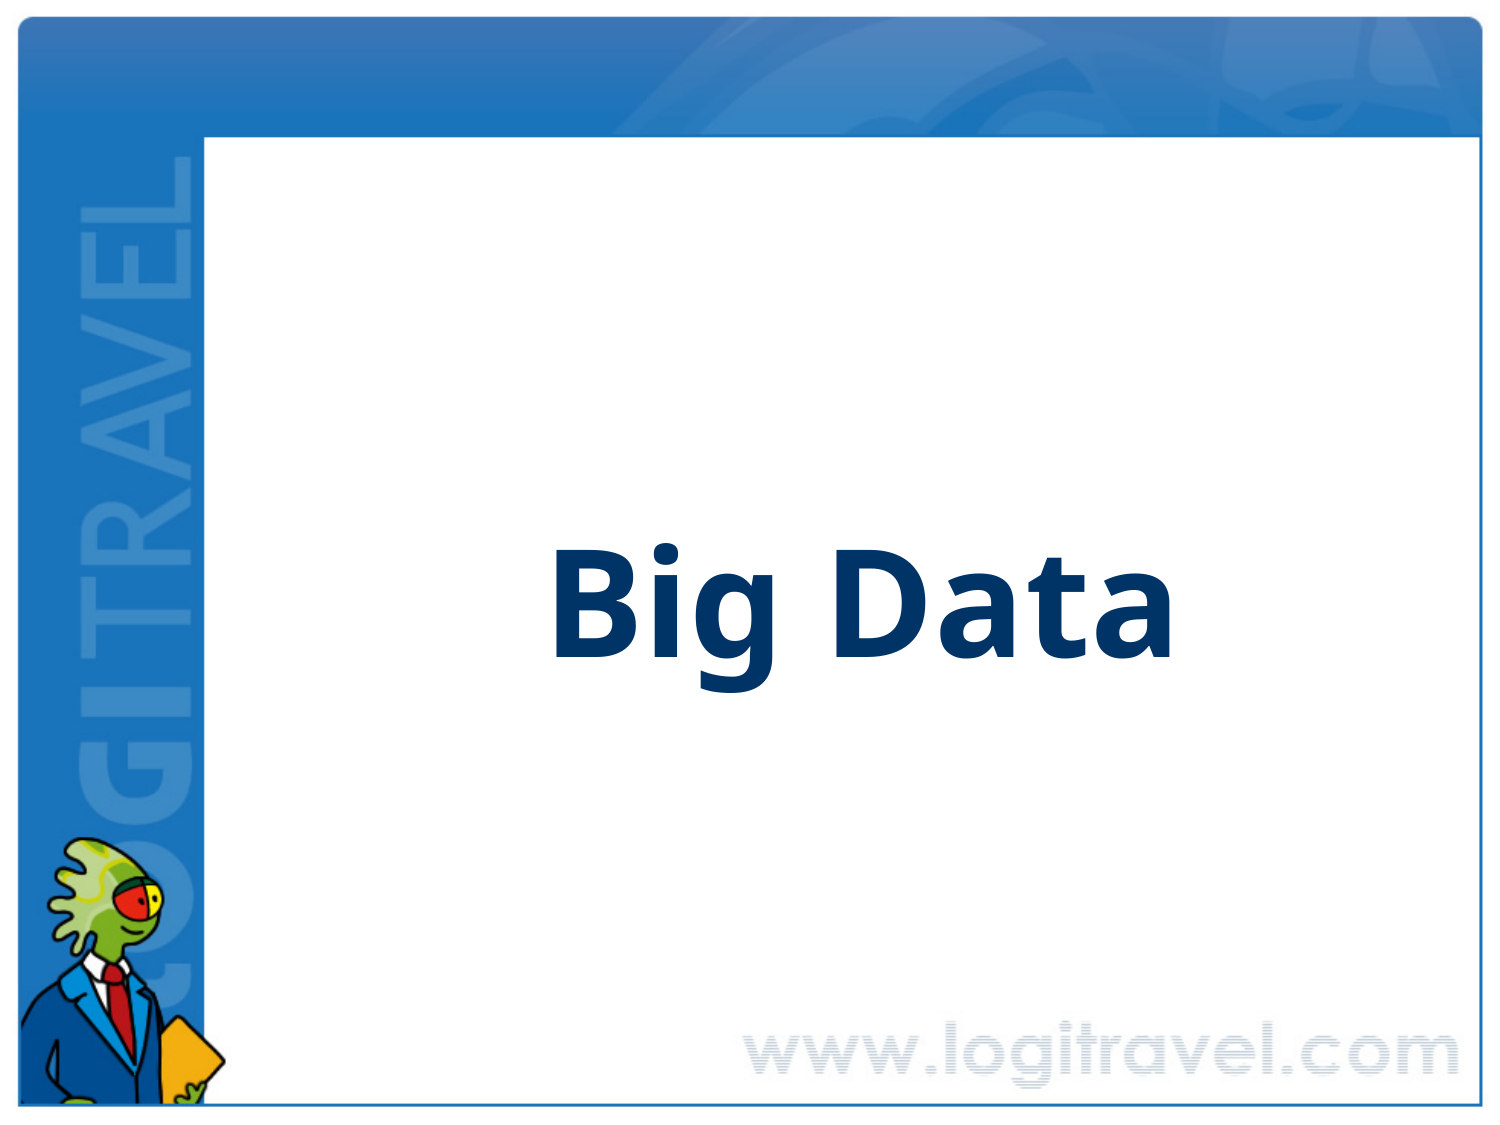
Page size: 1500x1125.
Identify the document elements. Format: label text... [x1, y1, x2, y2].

picture [0, 0, 1500, 1125]
text_box Big Data [253, 148, 1471, 1083]
